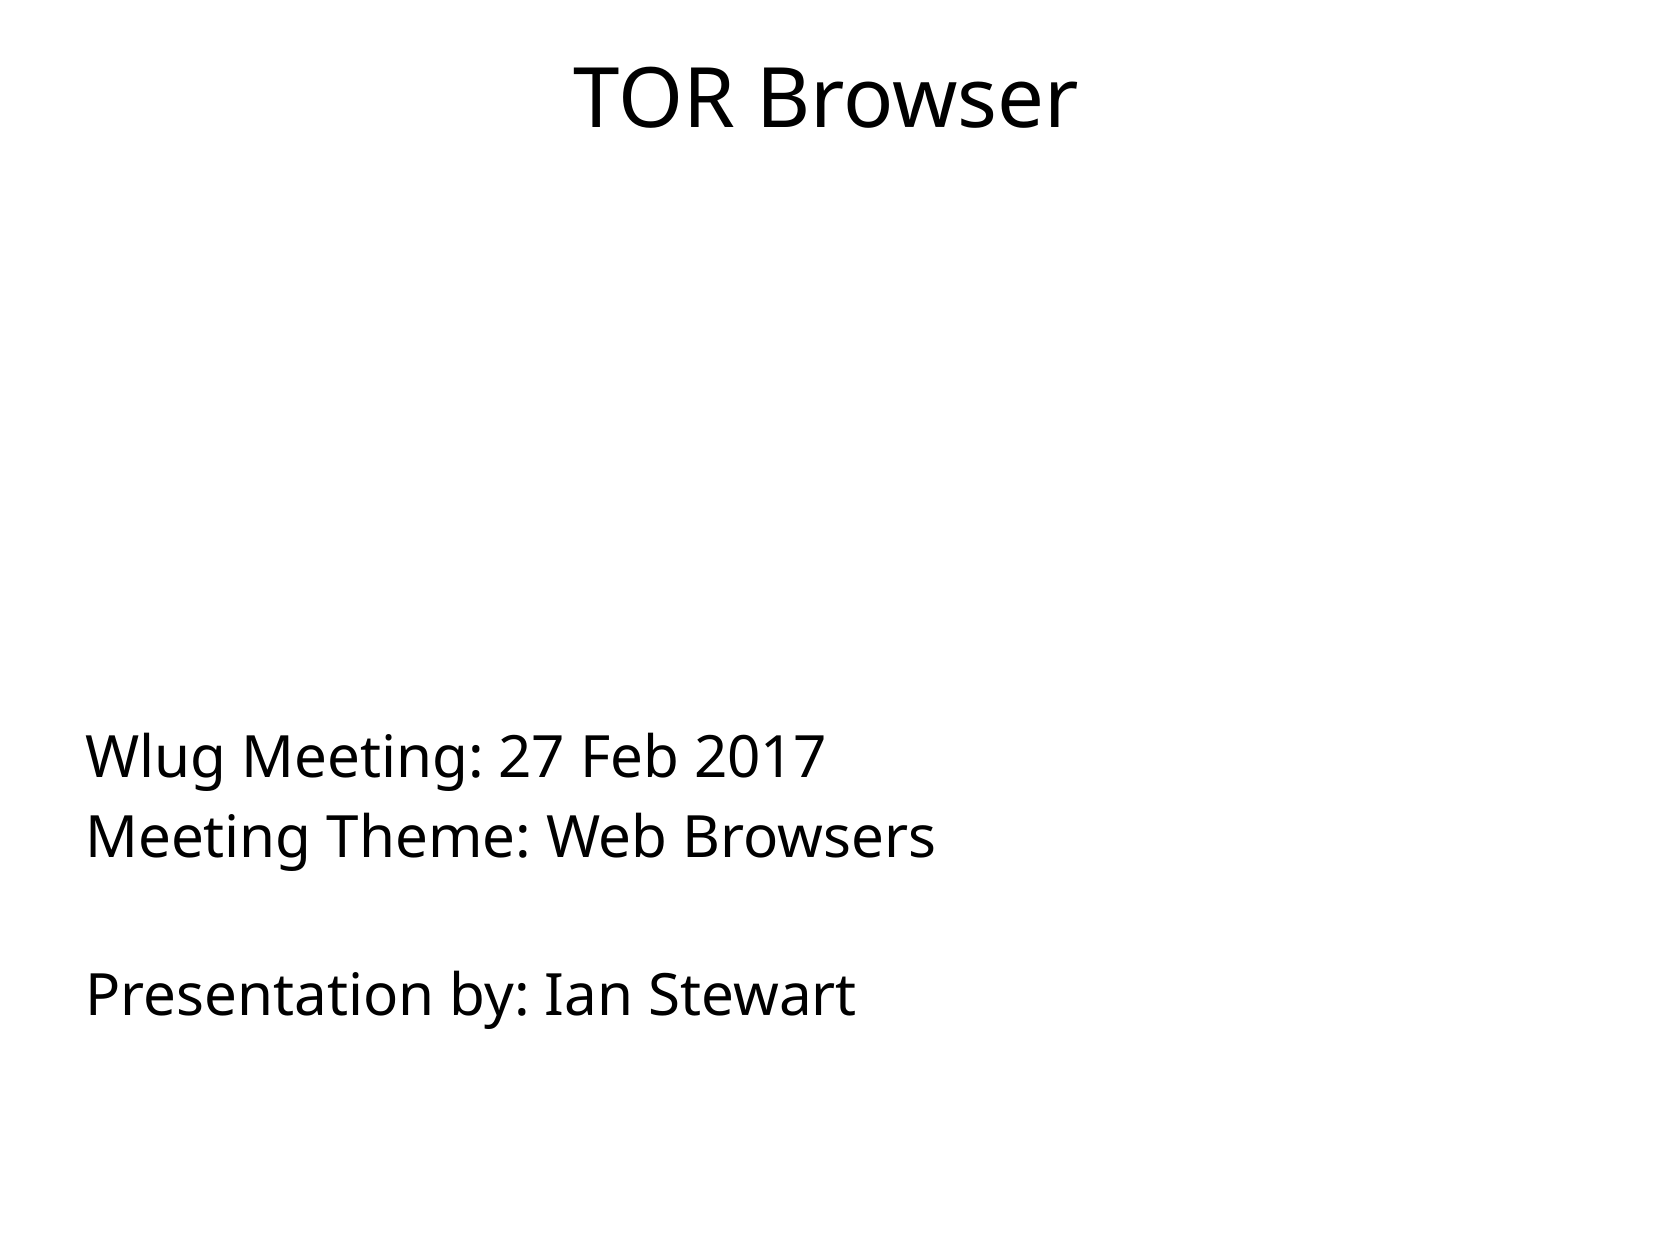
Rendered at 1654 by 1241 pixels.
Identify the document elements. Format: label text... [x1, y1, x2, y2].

title TOR Browser [82, 49, 1571, 142]
text_box Wlug Meeting: 27 Feb 2017 Meeting Theme: Web Browsers Presentation by: Ian Stewart [70, 614, 1583, 1134]
